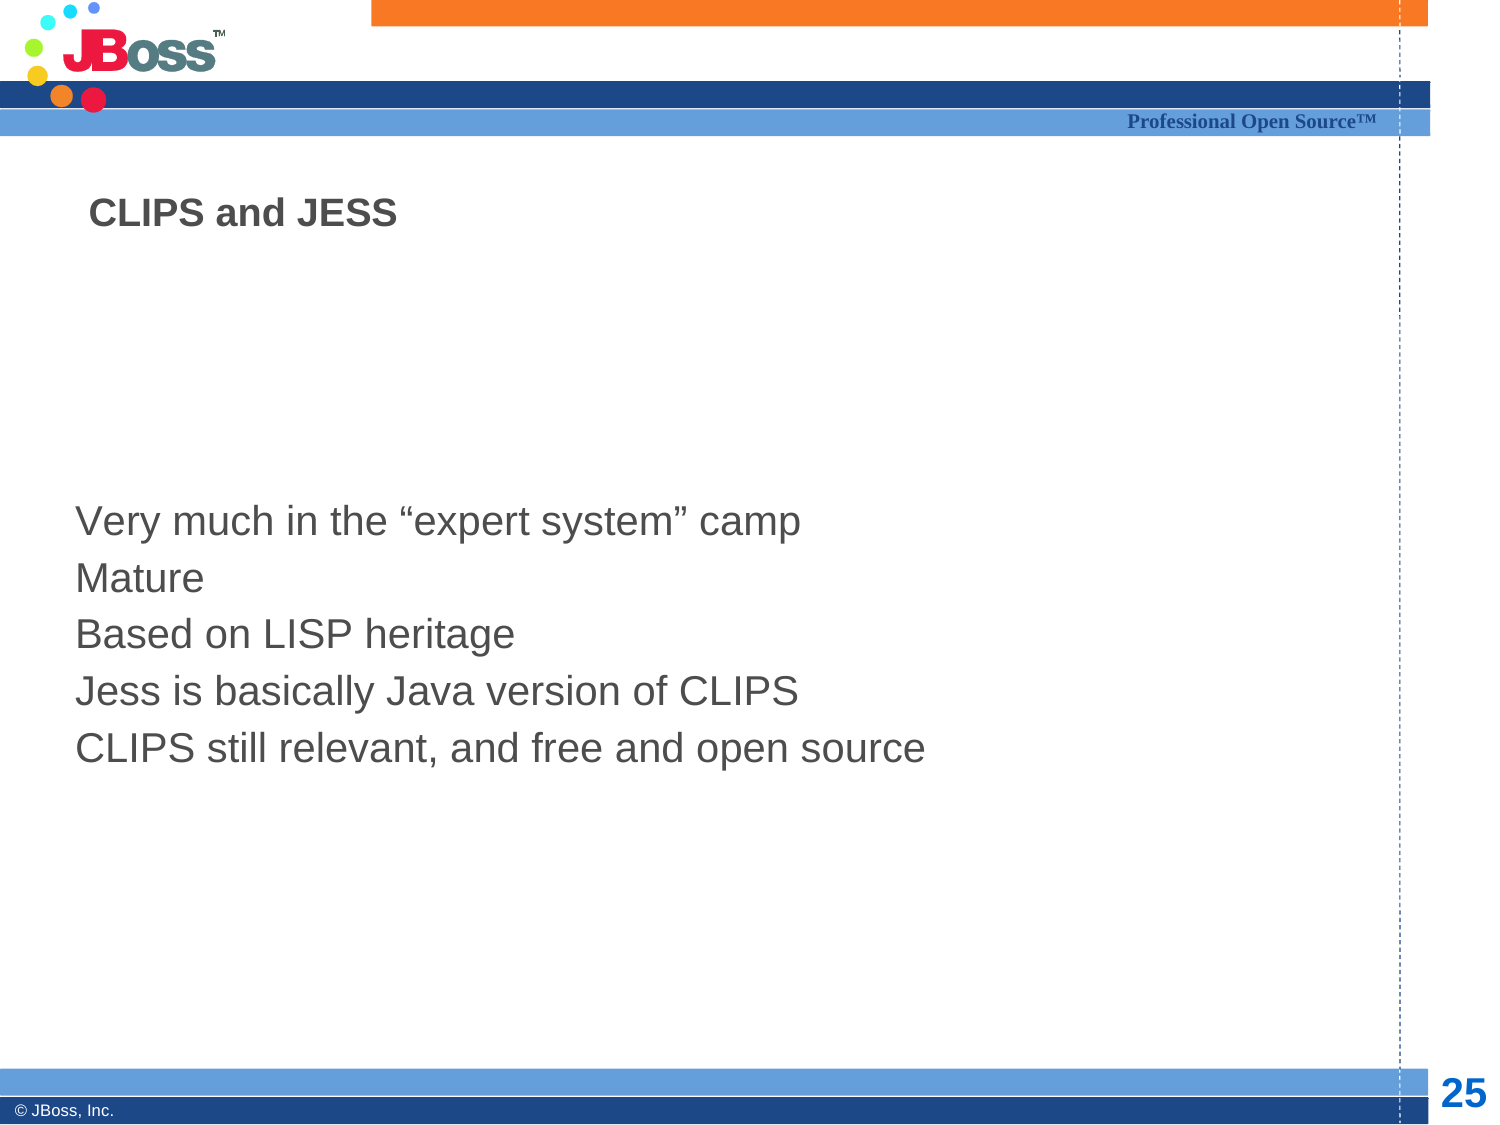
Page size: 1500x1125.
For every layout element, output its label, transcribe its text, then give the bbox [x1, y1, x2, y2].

subtitle Very much in the “expert system” camp Mature Based on LISP heritage Jess is basically Java version of CLIPS CLIPS still relevant, and free and open source [75, 263, 1425, 1006]
title CLIPS and JESS [88, 129, 1377, 263]
